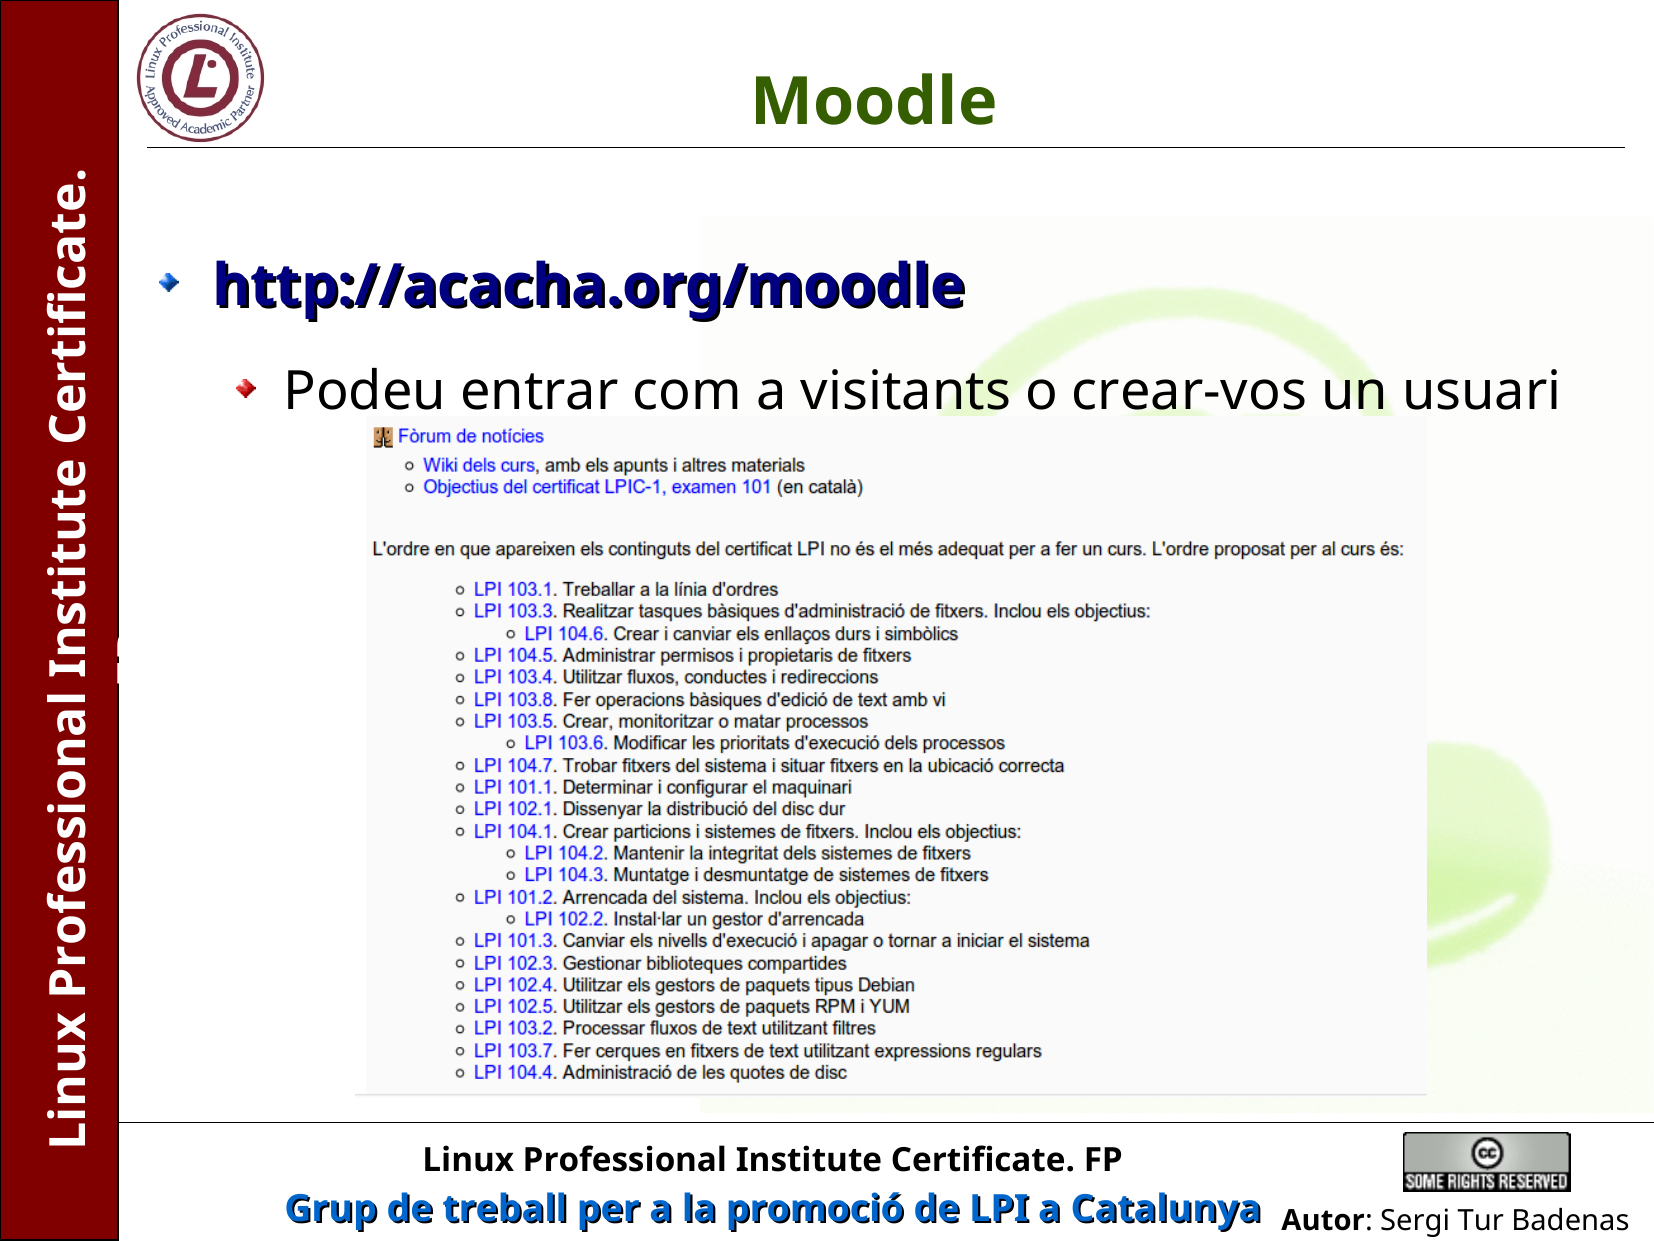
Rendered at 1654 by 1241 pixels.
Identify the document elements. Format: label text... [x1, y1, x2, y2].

list http://acacha.org/moodle Podeu entrar com a visitants o crear-vos un usuari [141, 242, 1630, 1078]
picture [1403, 1132, 1571, 1192]
picture [135, 12, 265, 55]
title Moodle [129, 55, 1619, 142]
picture [355, 217, 1654, 1113]
